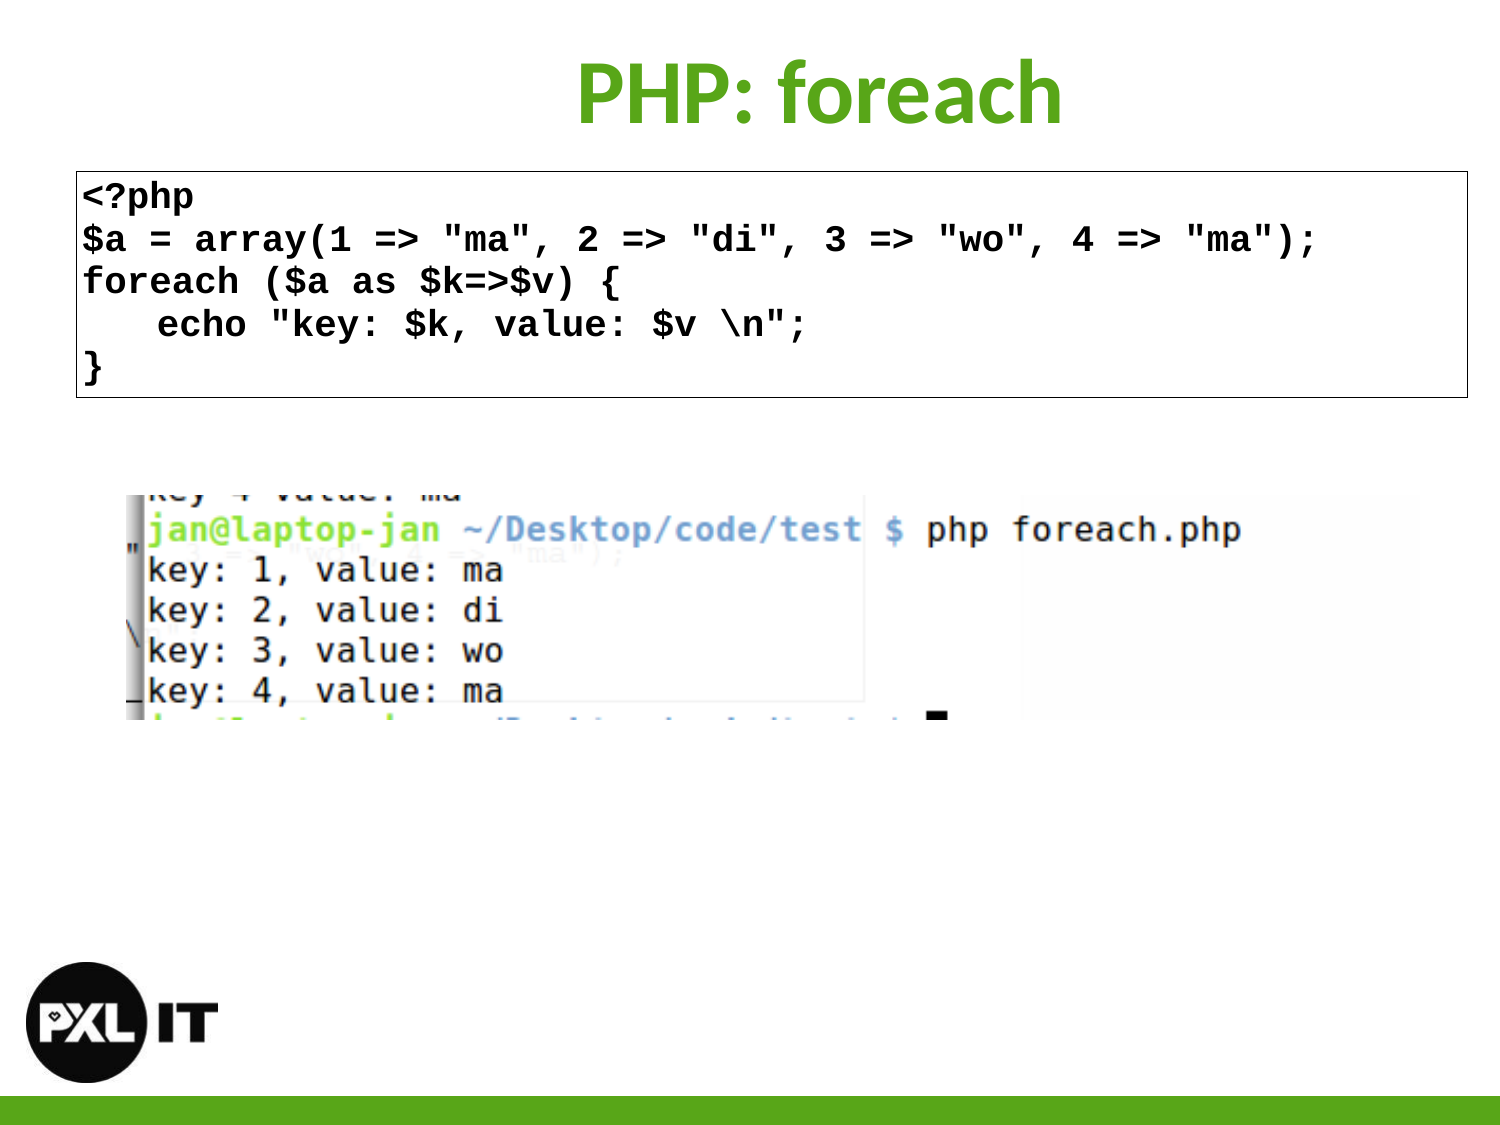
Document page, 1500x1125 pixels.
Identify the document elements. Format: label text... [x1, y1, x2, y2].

picture [126, 495, 1420, 720]
table_header <?php $a = array(1 => "ma", 2 => "di", 3 => "wo", 4 => "ma"); foreach ($a as $k=>$v) { echo "key: $k, value: $v \n"; } [77, 172, 1467, 397]
picture [26, 962, 218, 1083]
text_box PHP: foreach [201, 24, 1440, 151]
